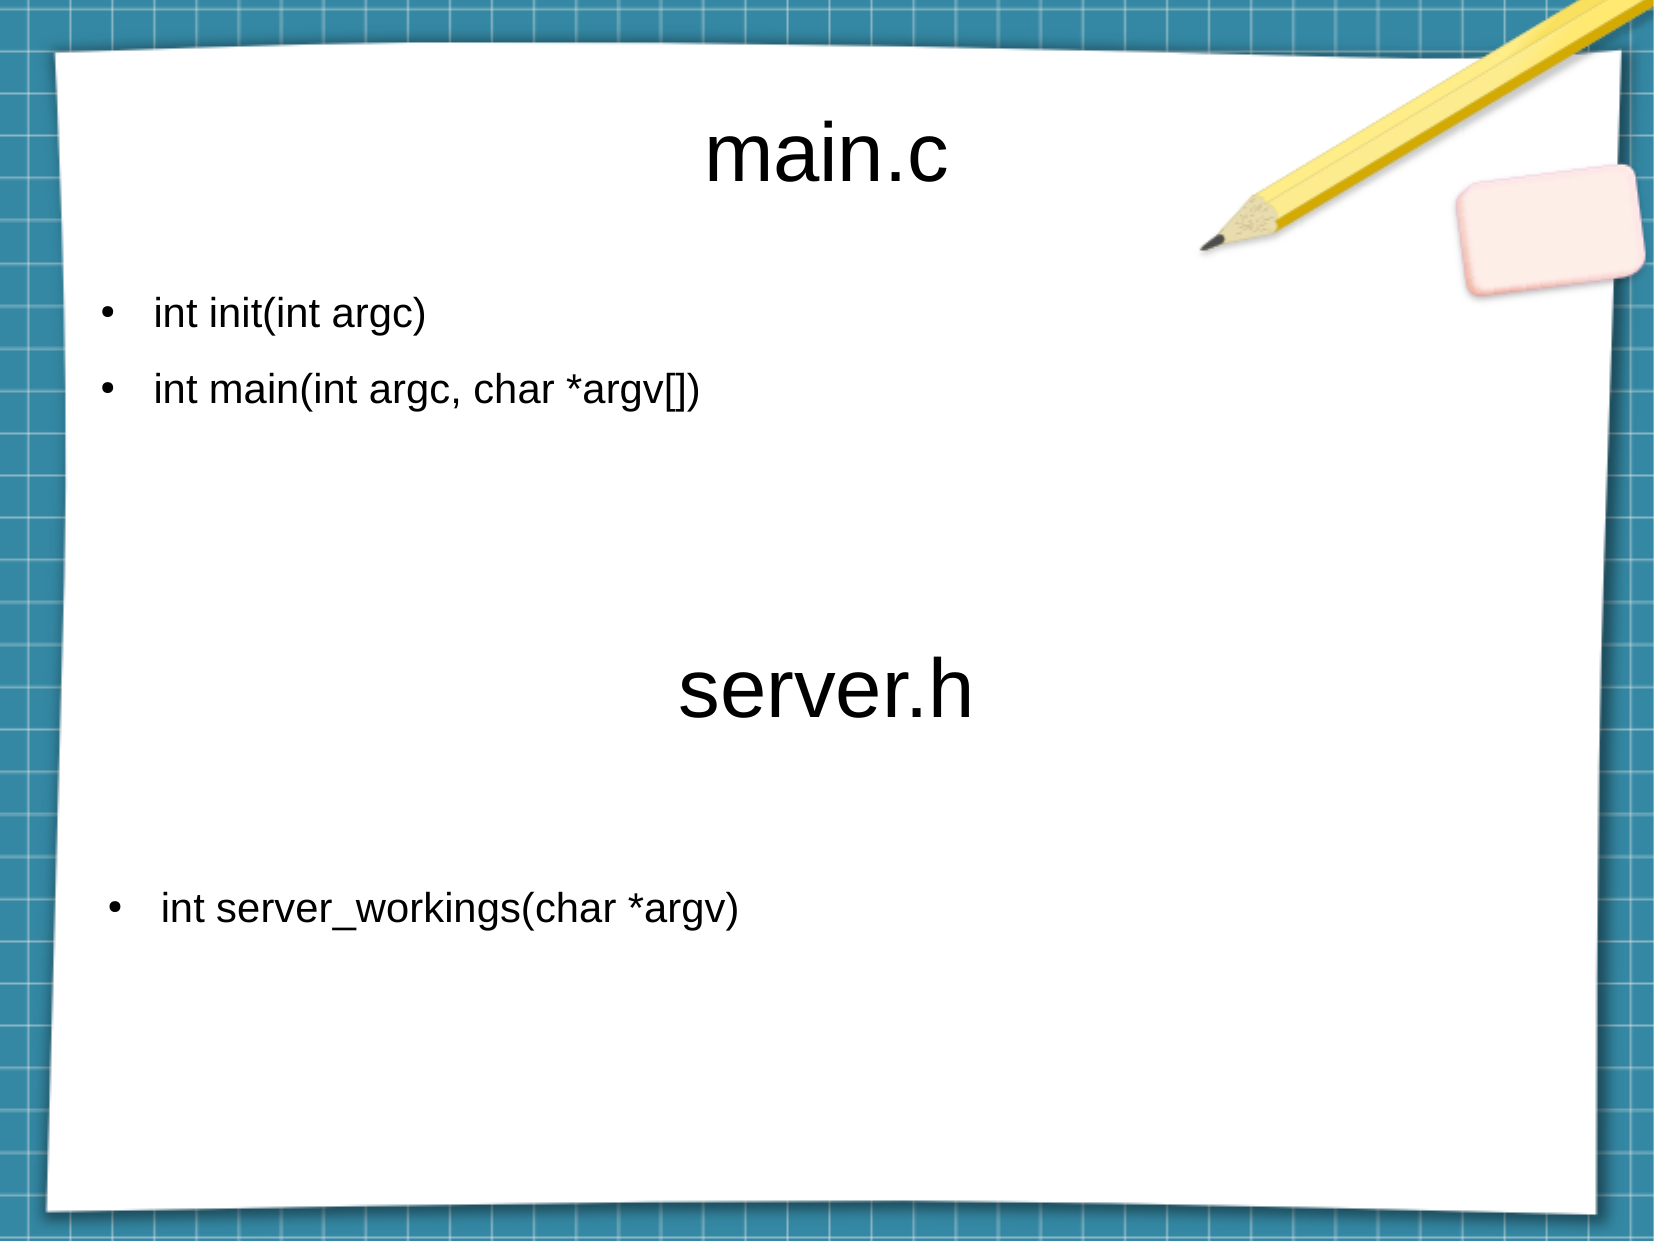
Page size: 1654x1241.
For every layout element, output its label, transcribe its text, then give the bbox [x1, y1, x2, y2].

list int init(int argc) int main(int argc, char *argv[]) [82, 290, 1571, 511]
list int server_workings(char *argv) [90, 885, 1579, 1105]
title main.c [82, 49, 1571, 257]
title server.h [82, 585, 1571, 793]
picture [0, 0, 1654, 1241]
